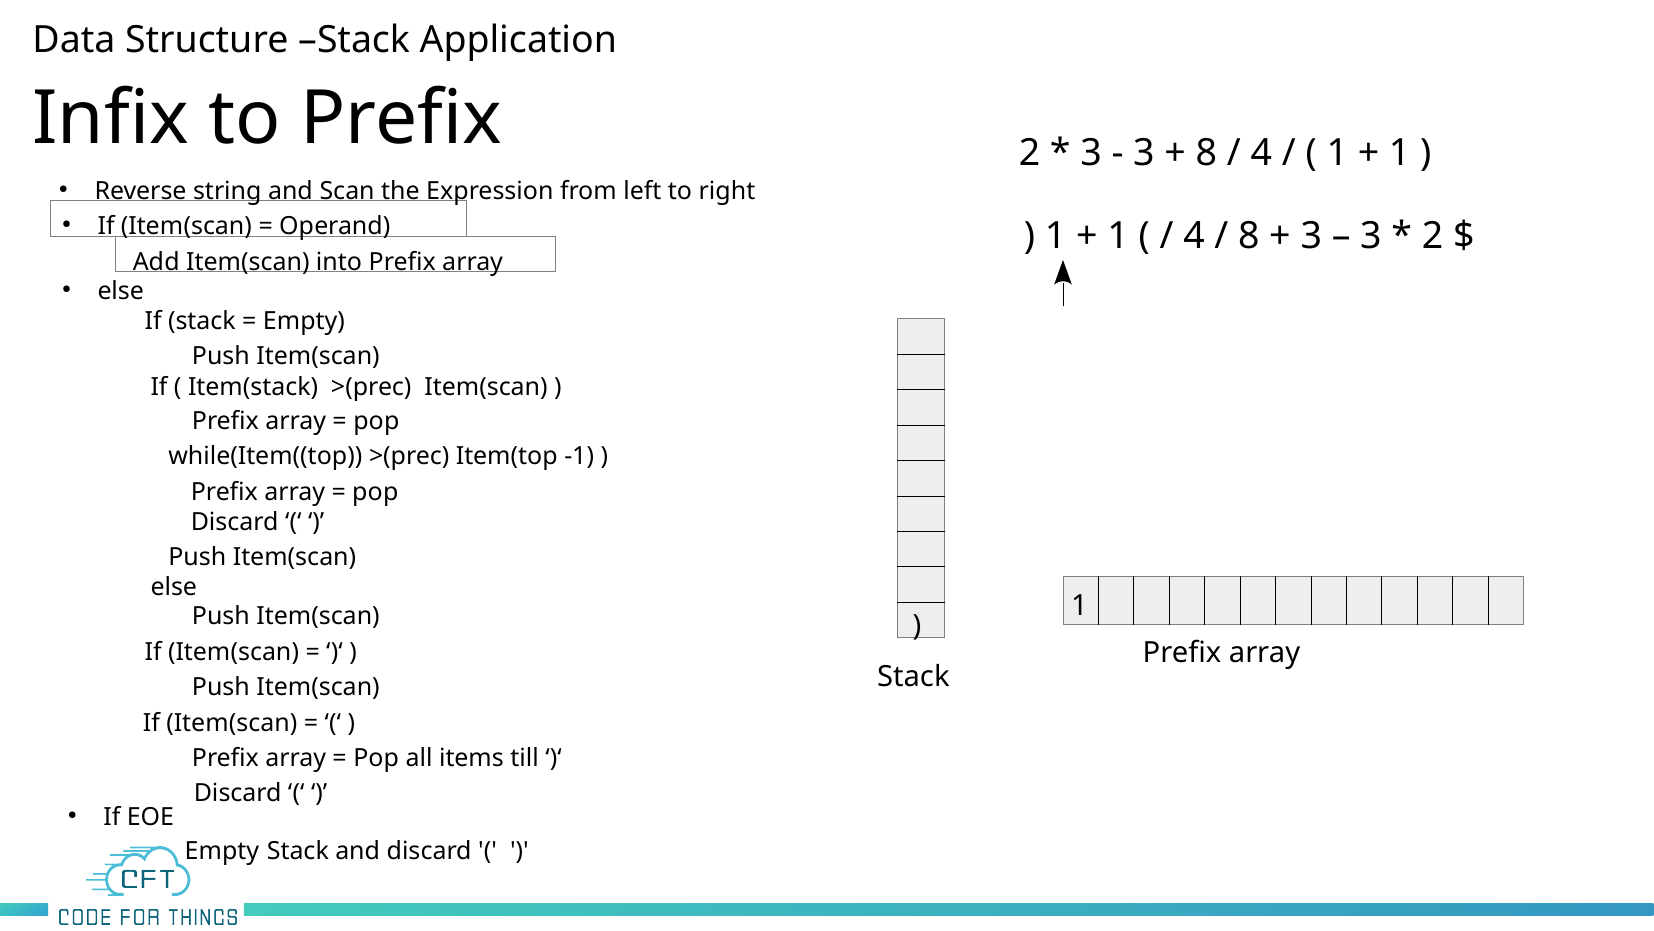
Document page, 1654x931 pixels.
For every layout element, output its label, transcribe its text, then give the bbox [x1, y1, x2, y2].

text_box If EOE [53, 791, 201, 836]
text_box else [47, 265, 213, 325]
text_box [897, 567, 945, 602]
text_box Prefix array = pop [141, 395, 498, 430]
text_box [1418, 576, 1452, 625]
text_box while(Item((top)) >(prec) Item(top -1) ) [118, 430, 762, 489]
text_box If (stack = Empty) [94, 295, 449, 355]
text_box [897, 426, 945, 460]
text_box Push Item(scan) [118, 531, 390, 576]
text_box Prefix array = Pop all items till ‘)‘ [141, 732, 685, 792]
text_box [897, 532, 945, 566]
text_box [1382, 576, 1417, 625]
text_box Push Item(scan) [141, 330, 473, 390]
text_box Push Item(scan) [141, 661, 473, 706]
text_box ) 1 + 1 ( / 4 / 8 + 3 – 3 * 2 $ [973, 200, 1577, 260]
text_box [1453, 576, 1488, 625]
text_box Reverse string and Scan the Expression from left to right [44, 165, 960, 225]
text_box If (Item(scan) = Operand) [47, 200, 491, 260]
text_box ) [897, 596, 943, 646]
text_box [897, 355, 945, 389]
text_box [1347, 576, 1381, 625]
text_box 2 * 3 - 3 + 8 / 4 / ( 1 + 1 ) [968, 118, 1554, 178]
text_box Empty Stack and discard '(' ')' [134, 820, 656, 880]
text_box [897, 497, 945, 531]
text_box [1312, 576, 1346, 625]
text_box [1276, 576, 1311, 624]
title Data Structure –Stack Application Infix to Prefix [32, 12, 1536, 166]
text_box Prefix array = pop [140, 466, 442, 526]
text_box [1170, 576, 1204, 624]
text_box [1105, 576, 1133, 625]
text_box else [100, 561, 243, 621]
text_box Discard ‘(‘ ‘)’ [140, 496, 376, 531]
text_box Discard ‘(‘ ‘)’ [143, 767, 475, 812]
text_box If (Item(scan) = ‘)‘ ) [94, 625, 508, 671]
text_box [1205, 576, 1240, 624]
text_box Push Item(scan) [141, 590, 414, 625]
text_box [1134, 576, 1169, 624]
text_box If (Item(scan) = ‘(‘ ) [92, 696, 449, 756]
text_box Stack [862, 647, 973, 697]
text_box [897, 390, 945, 425]
text_box [1241, 576, 1275, 624]
text_box Add Item(scan) into Prefix array [82, 236, 780, 286]
text_box Prefix array [1128, 624, 1341, 674]
text_box If ( Item(stack) >(prec) Item(scan) ) [100, 360, 632, 406]
text_box 1 [1056, 576, 1105, 626]
picture [59, 846, 237, 925]
text_box [1489, 576, 1524, 625]
text_box [897, 461, 945, 496]
text_box [897, 318, 945, 354]
